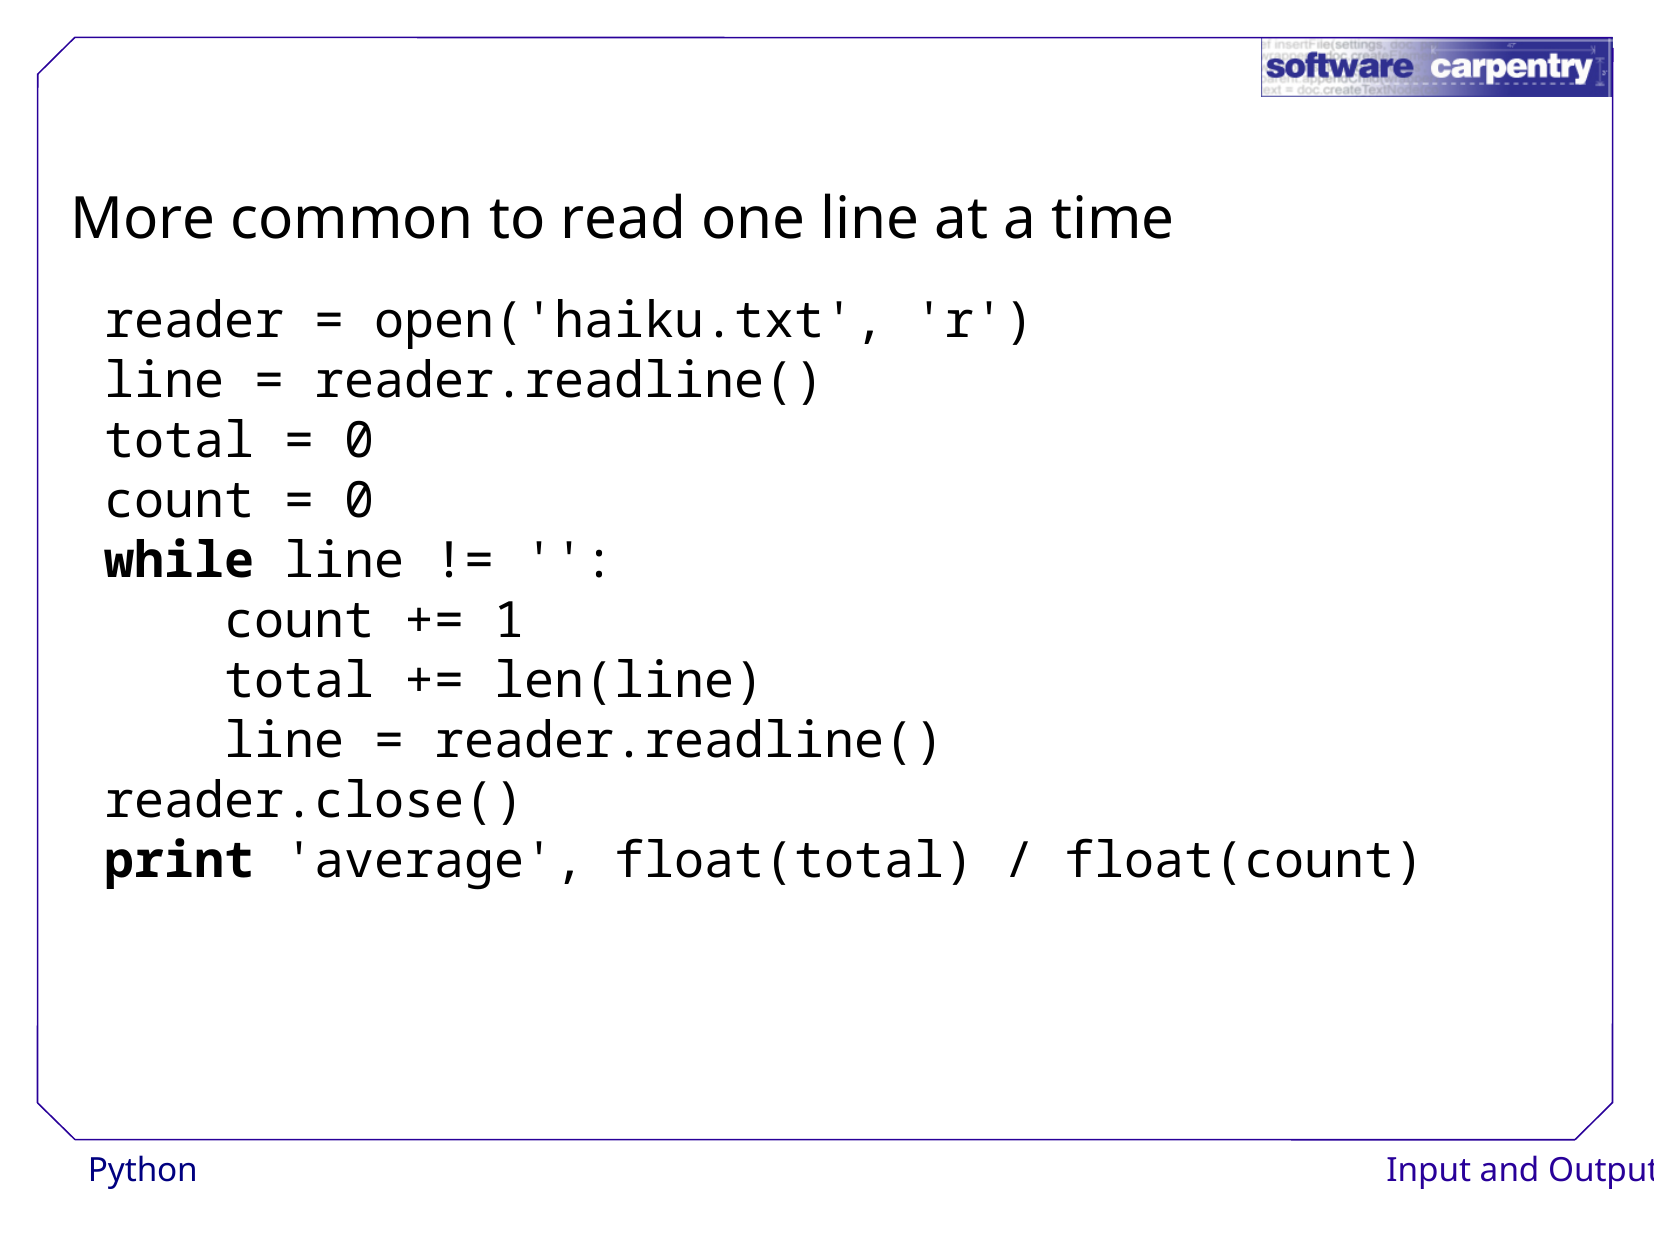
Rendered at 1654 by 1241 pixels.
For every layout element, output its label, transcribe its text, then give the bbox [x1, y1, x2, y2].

picture [1261, 39, 1613, 97]
text_box reader = open('haiku.txt', 'r') line = reader.readline() total = 0 count = 0 while line != '': count += 1 total += len(line) line = reader.readline() reader.close() print 'average', float(total) / float(count) [89, 279, 1512, 1027]
text_box More common to read one line at a time [55, 138, 1340, 259]
